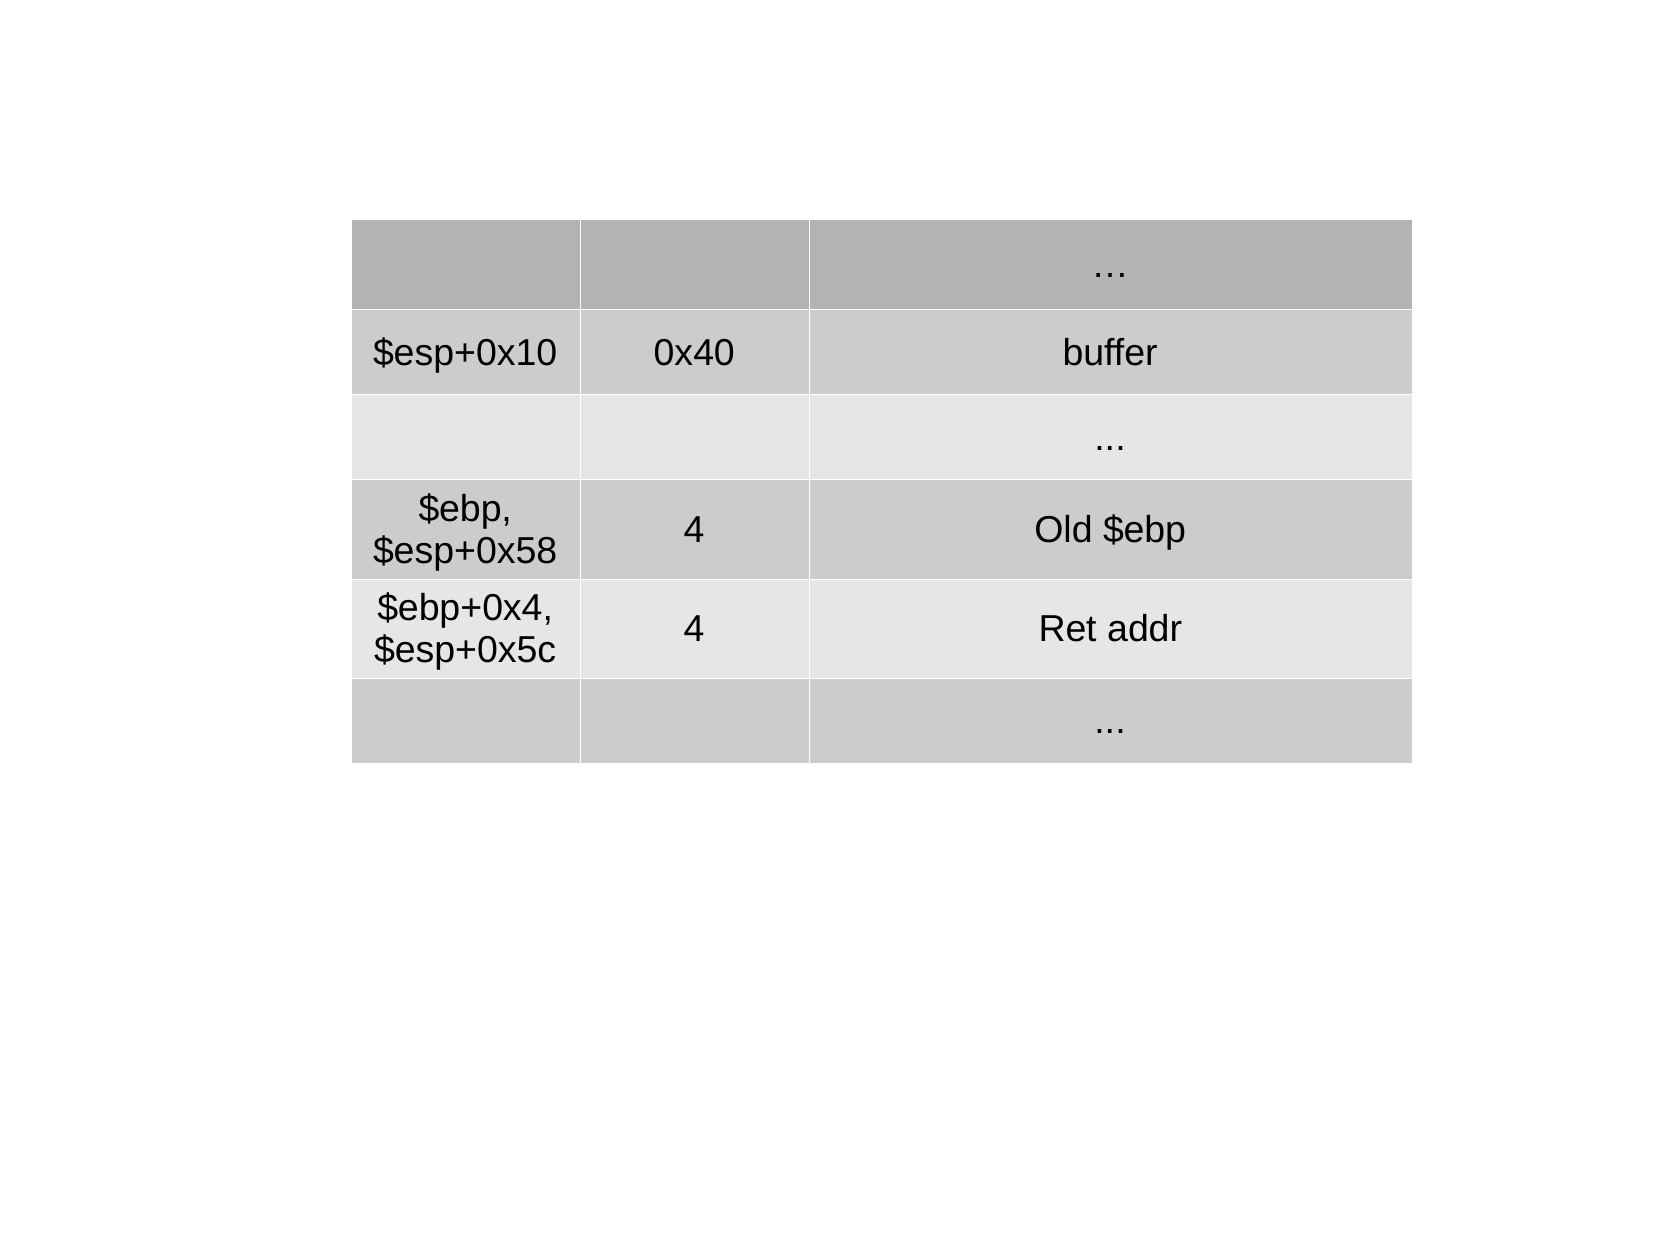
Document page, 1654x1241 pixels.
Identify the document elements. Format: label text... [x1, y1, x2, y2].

table_cell [581, 395, 809, 479]
table_cell [581, 679, 809, 763]
table_header [581, 220, 809, 309]
table_cell ... [810, 679, 1412, 763]
table_cell $ebp+0x4, $esp+0x5c [352, 580, 580, 678]
table_cell $esp+0x10 [352, 310, 580, 394]
table_cell 4 [581, 580, 809, 678]
table_cell Ret addr [810, 580, 1412, 678]
table_cell buffer [810, 310, 1412, 394]
table_cell Old $ebp [810, 480, 1412, 579]
table_cell 0x40 [581, 310, 809, 394]
table_cell [352, 395, 580, 479]
table_cell [352, 679, 580, 763]
table_header … [810, 220, 1412, 309]
table_header [352, 220, 580, 309]
table_cell 4 [581, 480, 809, 579]
table_cell ... [810, 395, 1412, 479]
table_cell $ebp, $esp+0x58 [352, 480, 580, 579]
